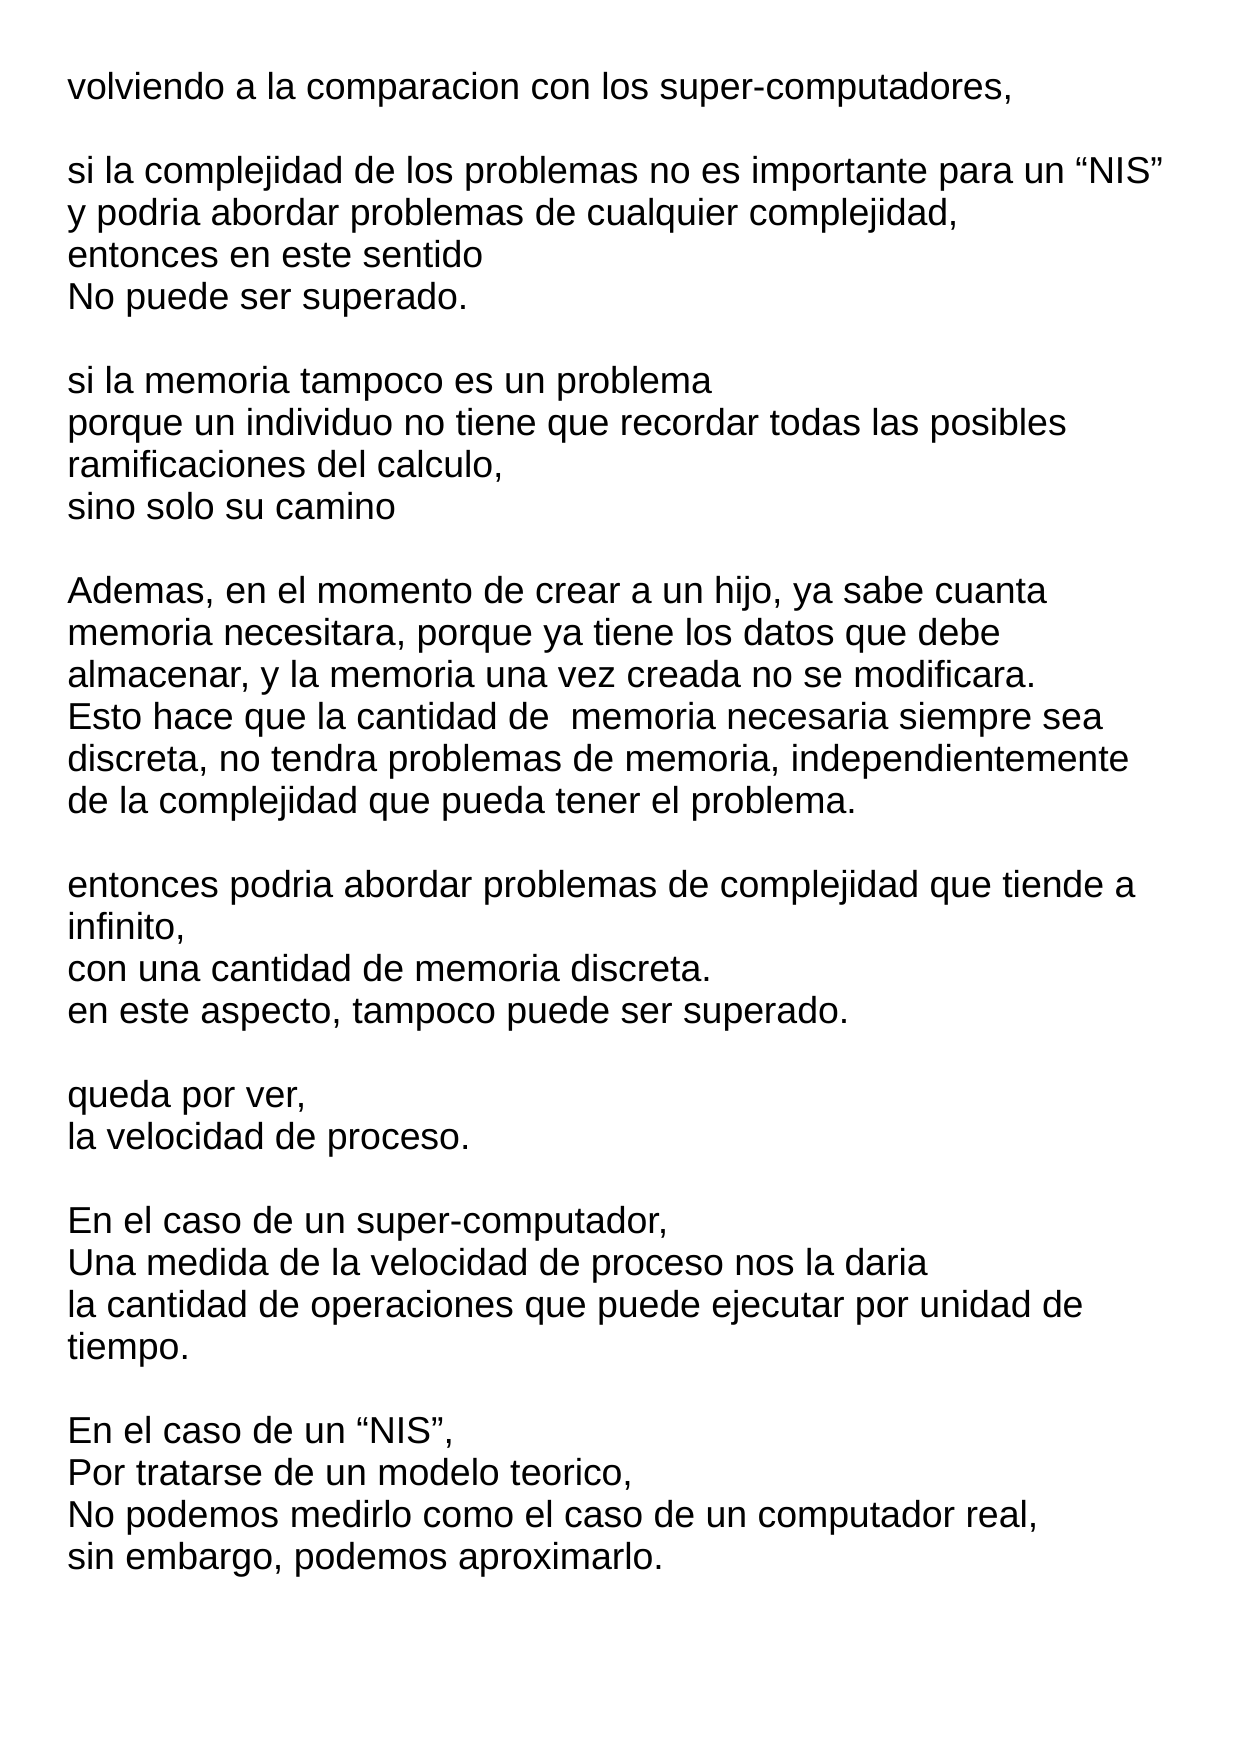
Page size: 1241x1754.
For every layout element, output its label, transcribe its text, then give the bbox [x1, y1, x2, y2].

text_box volviendo a la comparacion con los super-computadores, si la complejidad de los problemas no es importante para un “NIS” y podria abordar problemas de cualquier complejidad, entonces en este sentido No puede ser superado. si la memoria tampoco es un problema porque un individuo no tiene que recordar todas las posibles ramificaciones del calculo, sino solo su camino Ademas, en el momento de crear a un hijo, ya sabe cuanta memoria necesitara, porque ya tiene los datos que debe almacenar, y la memoria una vez creada no se modificara. Esto hace que la cantidad de memoria necesaria siempre sea discreta, no tendra problemas de memoria, independientemente de la complejidad que pueda tener el problema. entonces podria abordar problemas de complejidad que tiende a infinito, con una cantidad de memoria discreta. en este aspecto, tampoco puede ser superado. queda por ver, la velocidad de proceso. En el caso de un super-computador, Una medida de la velocidad de proceso nos la daria la cantidad de operaciones que puede ejecutar por unidad de tiempo. En el caso de un “NIS”, Por tratarse de un modelo teorico, No podemos medirlo como el caso de un computador real, sin embargo, podemos aproximarlo. [52, 58, 1182, 1669]
